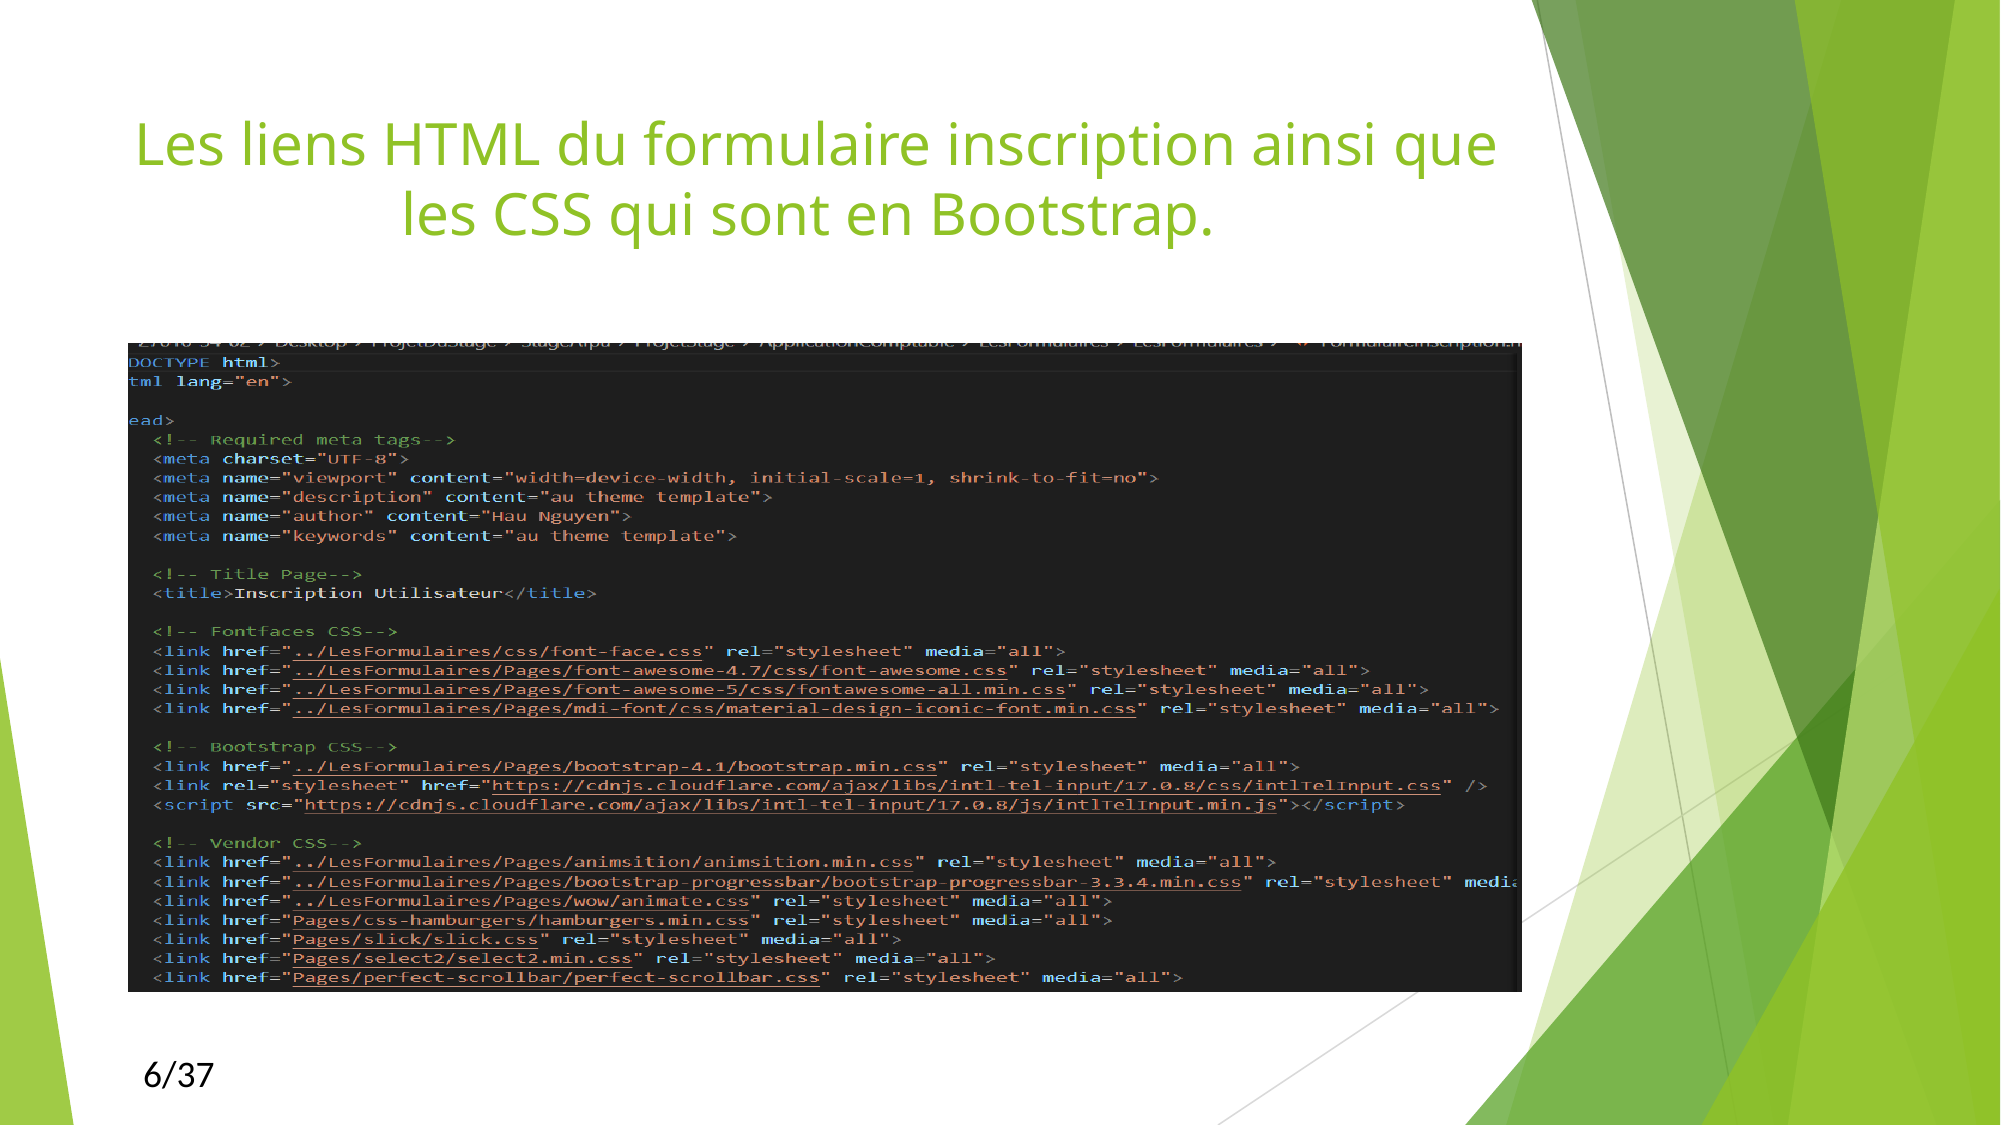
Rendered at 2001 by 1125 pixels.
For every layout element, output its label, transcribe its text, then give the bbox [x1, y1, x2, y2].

picture [128, 343, 1522, 992]
text_box 6/37 [128, 1042, 256, 1104]
title Les liens HTML du formulaire inscription ainsi que les CSS qui sont en Bootstrap. [111, 99, 1522, 286]
